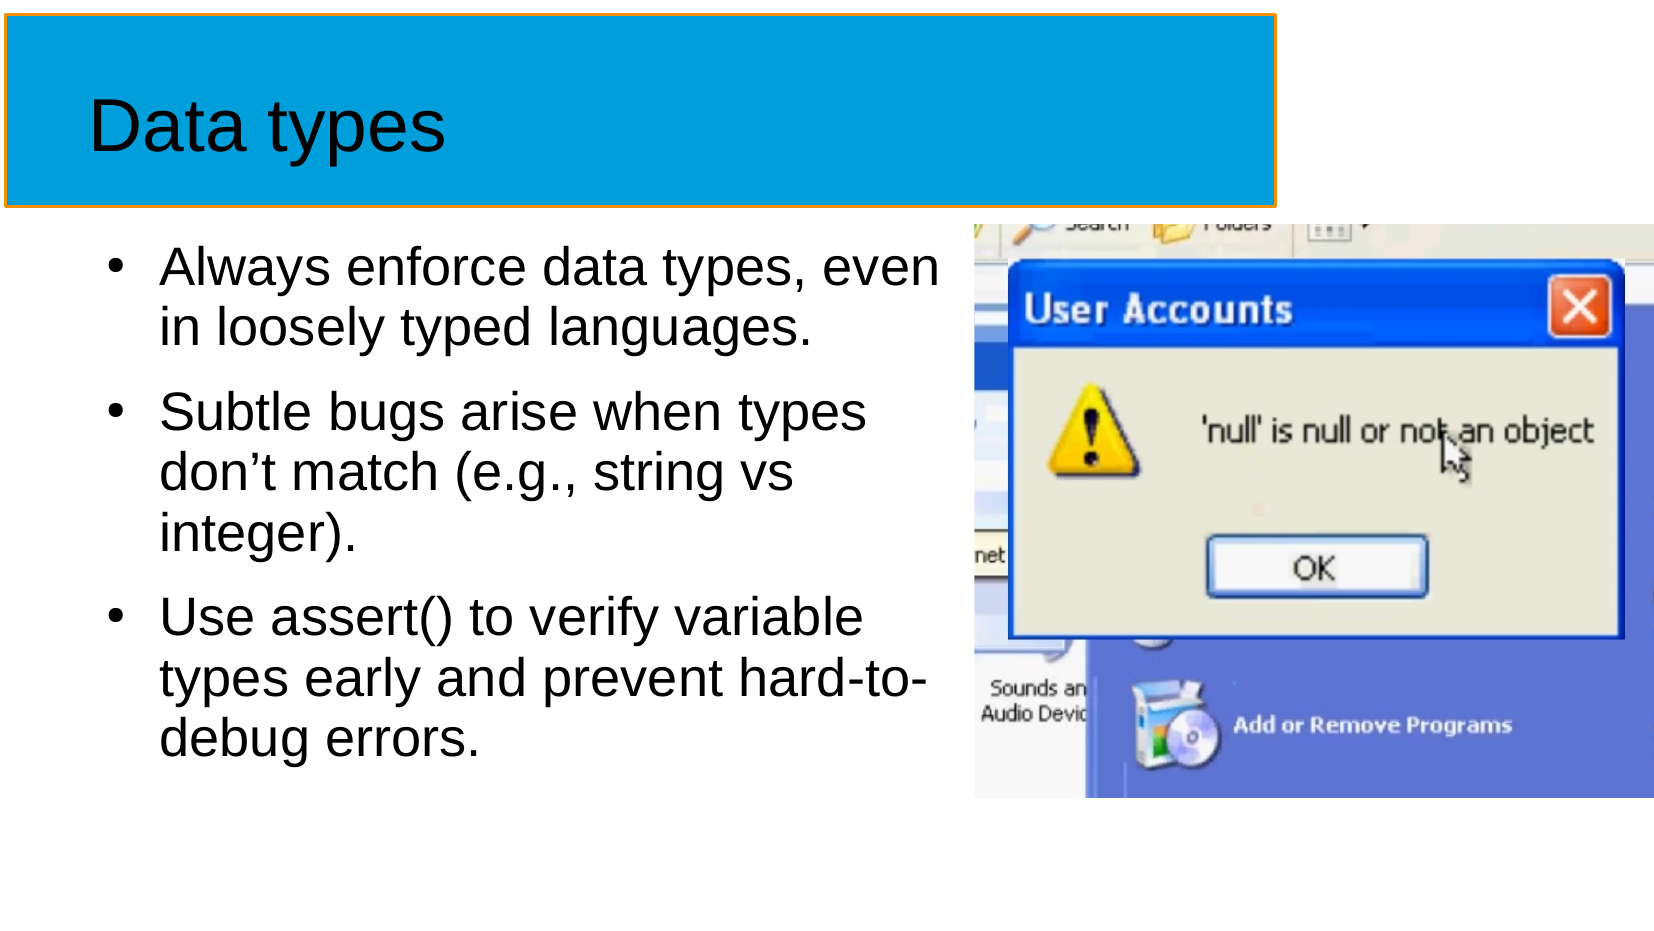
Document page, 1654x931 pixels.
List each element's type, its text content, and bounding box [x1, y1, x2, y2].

picture [974, 224, 1654, 798]
title Data types [88, 44, 1565, 207]
list Always enforce data types, even in loosely typed languages. Subtle bugs arise when types don’t match (e.g., string vs integer). Use assert() to verify variable types early and prevent hard-to-debug errors. [88, 236, 945, 798]
